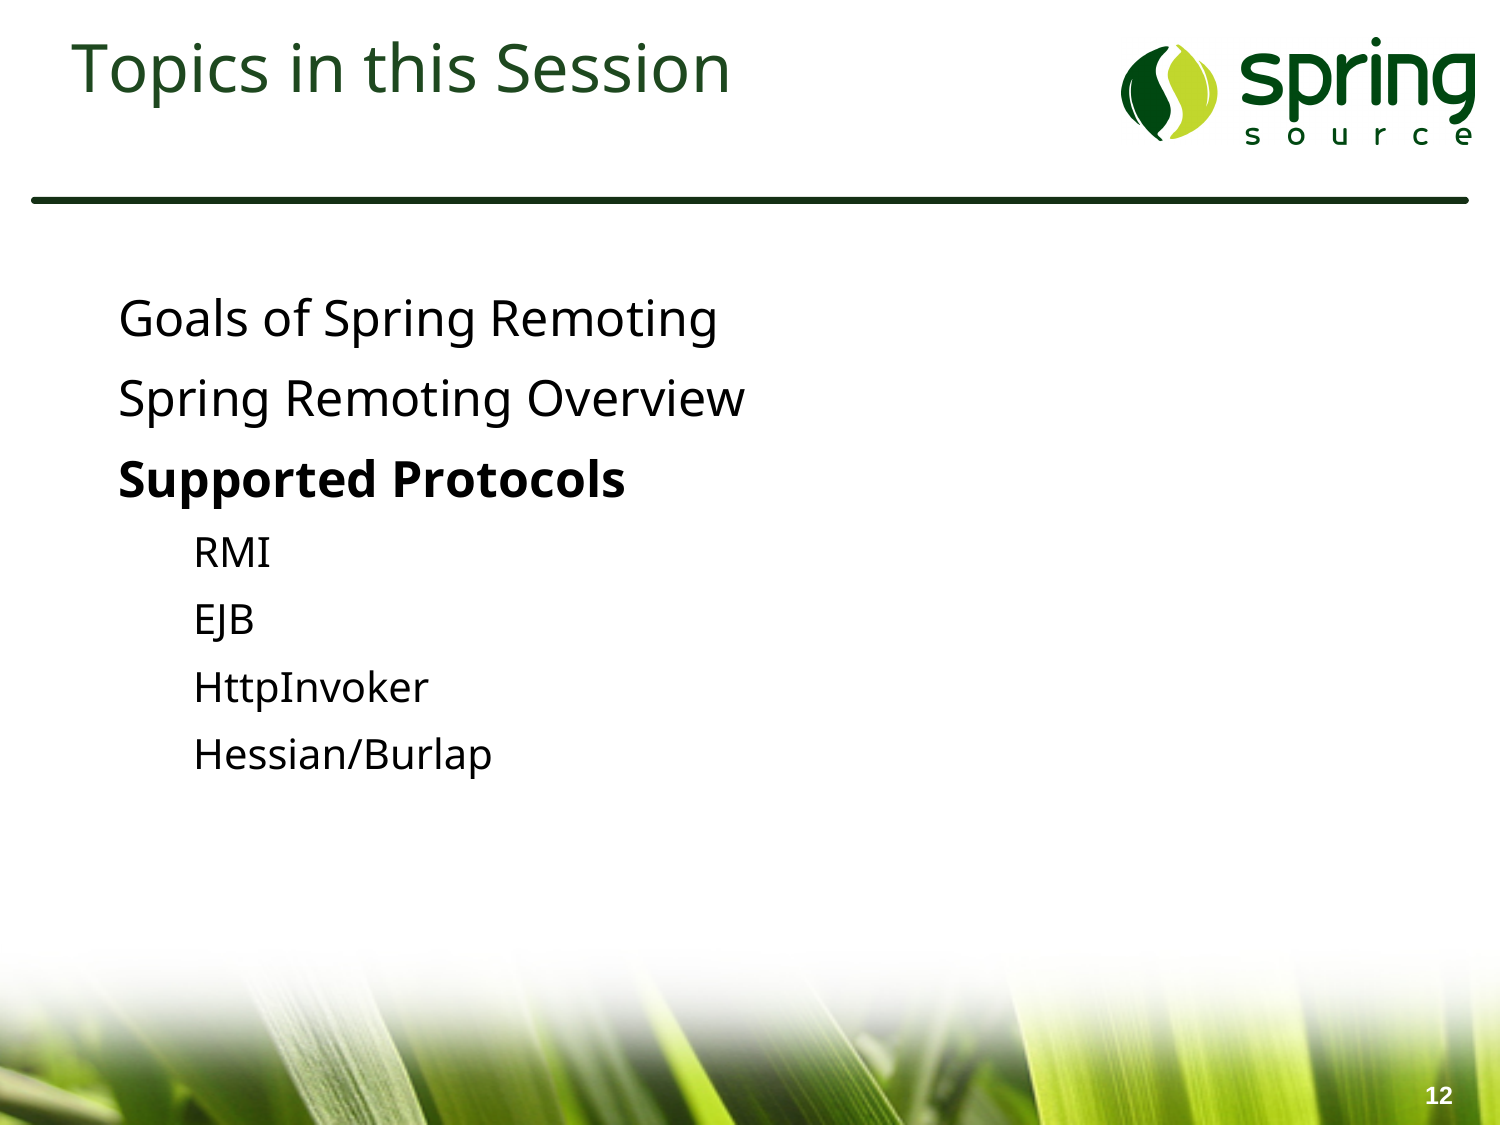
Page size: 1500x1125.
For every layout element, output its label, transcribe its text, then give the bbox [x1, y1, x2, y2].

list Goals of Spring Remoting Spring Remoting Overview Supported Protocols RMI EJB HttpInvoker Hessian/Burlap [103, 275, 1394, 938]
title Topics in this Session [56, 13, 1089, 176]
picture [0, 944, 1500, 1125]
picture [1121, 37, 1475, 145]
